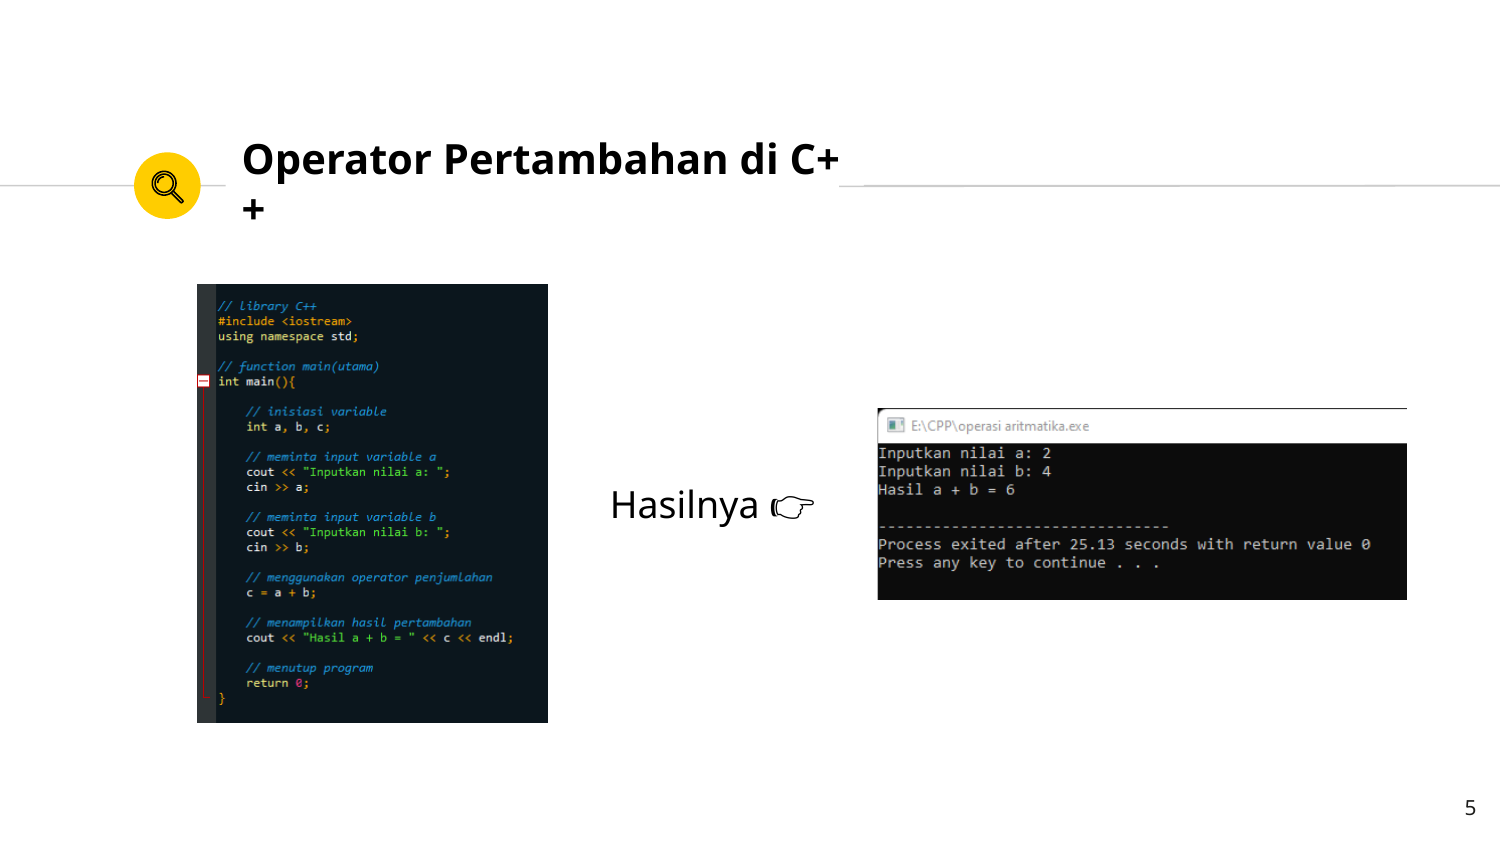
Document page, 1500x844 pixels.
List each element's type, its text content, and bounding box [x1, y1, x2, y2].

picture [877, 408, 1407, 600]
title Operator Pertambahan di C++ [226, 146, 863, 219]
picture [197, 284, 548, 724]
slide_number 1 [1401, 779, 1492, 844]
text_box Hasilnya 👉 [592, 466, 833, 542]
